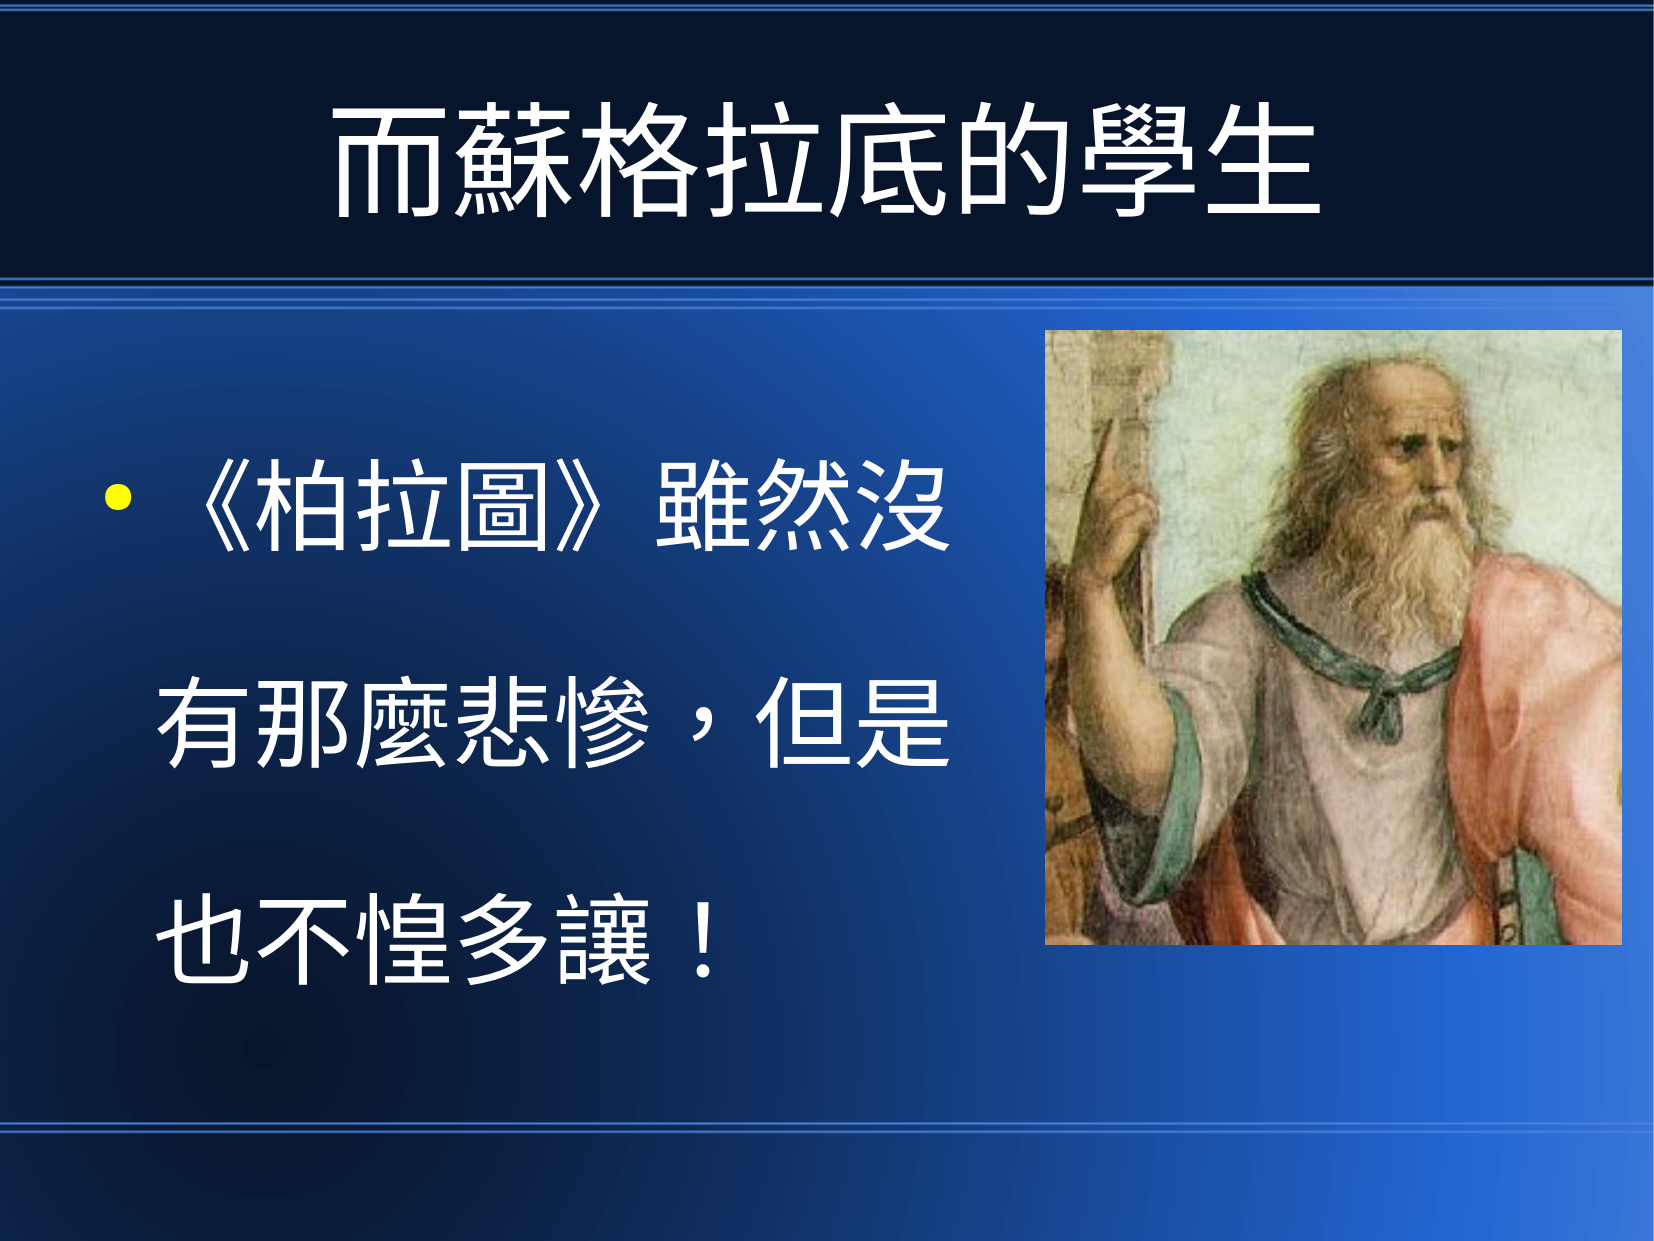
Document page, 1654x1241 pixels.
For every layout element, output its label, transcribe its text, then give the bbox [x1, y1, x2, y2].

list 《柏拉圖》雖然沒有那麼悲慘，但是也不惶多讓！ [82, 355, 1028, 1241]
picture [0, 0, 1654, 1241]
title 而蘇格拉底的學生 [82, 49, 1571, 257]
